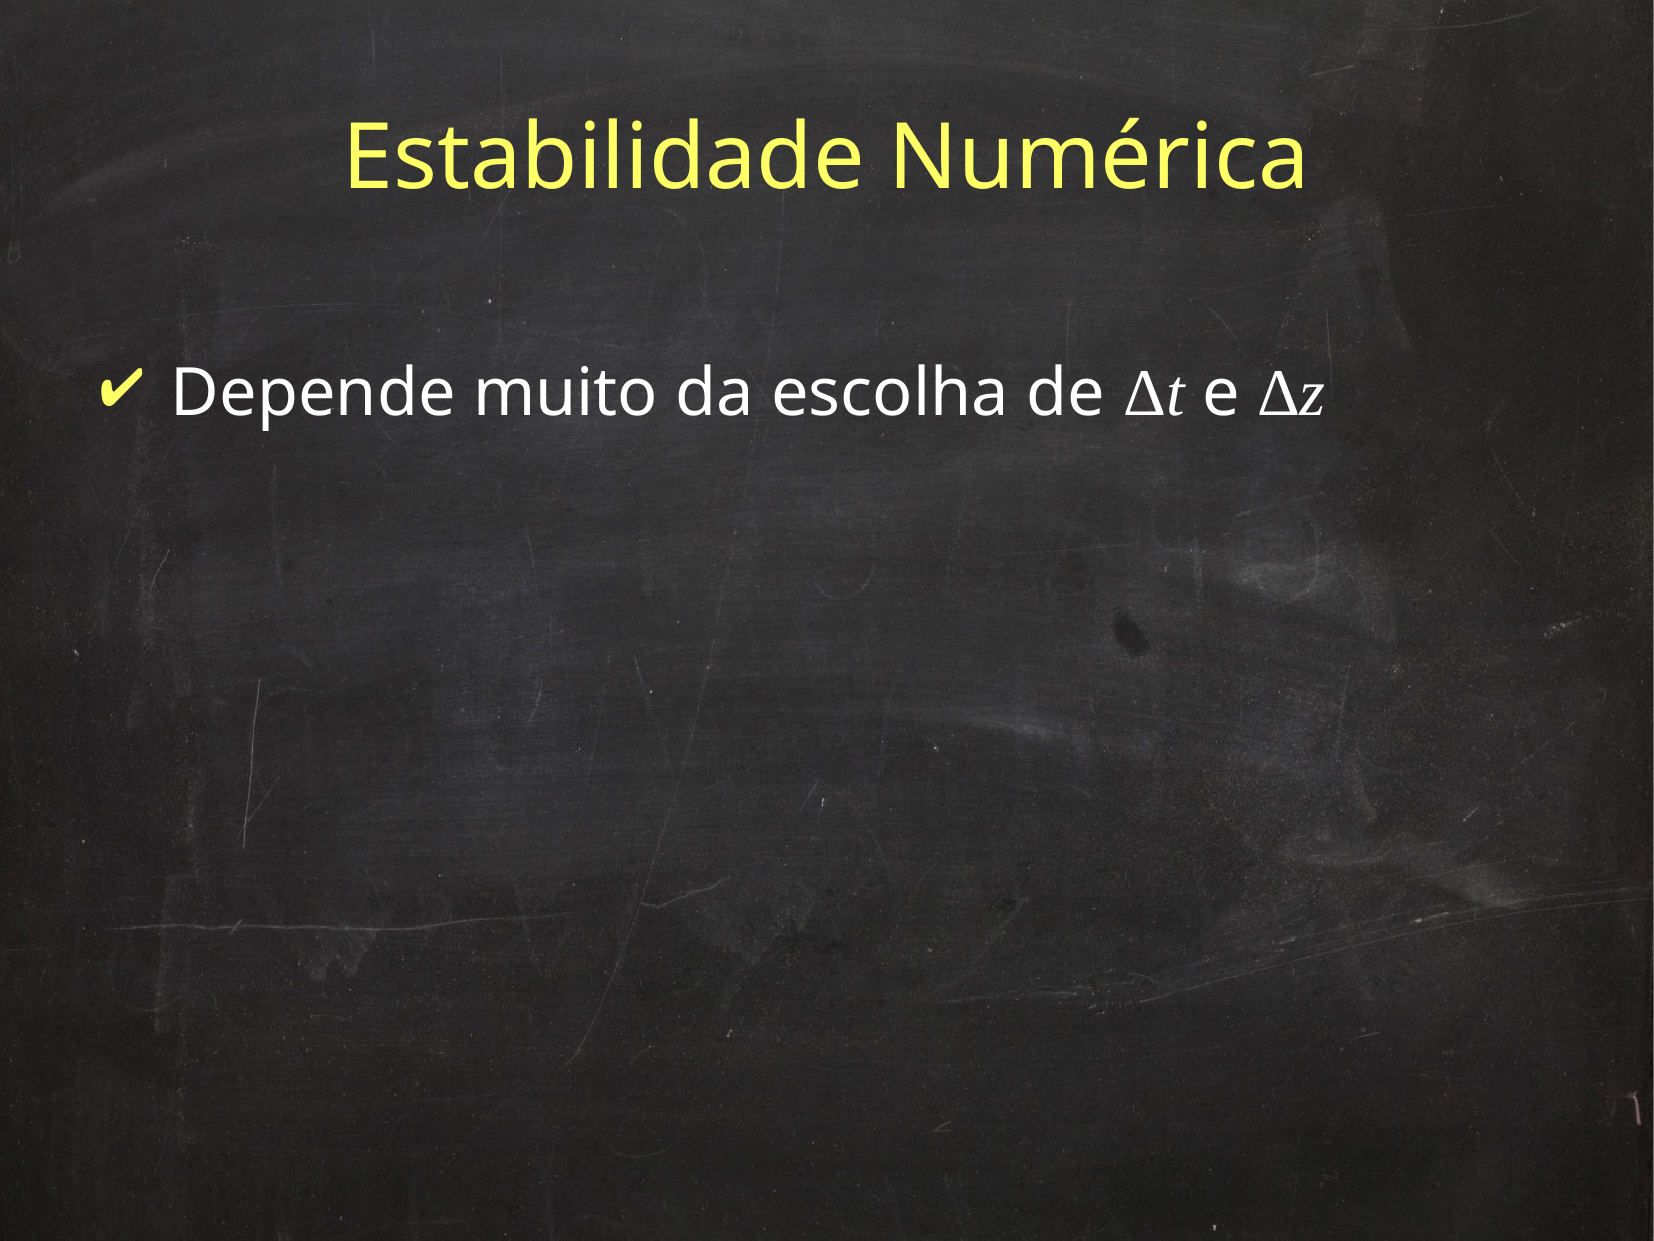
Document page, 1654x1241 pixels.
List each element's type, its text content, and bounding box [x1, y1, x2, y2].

title Estabilidade Numérica [82, 56, 1571, 250]
list Depende muito da escolha de Δt e Δz [82, 343, 1571, 1163]
picture [0, 0, 1654, 1241]
